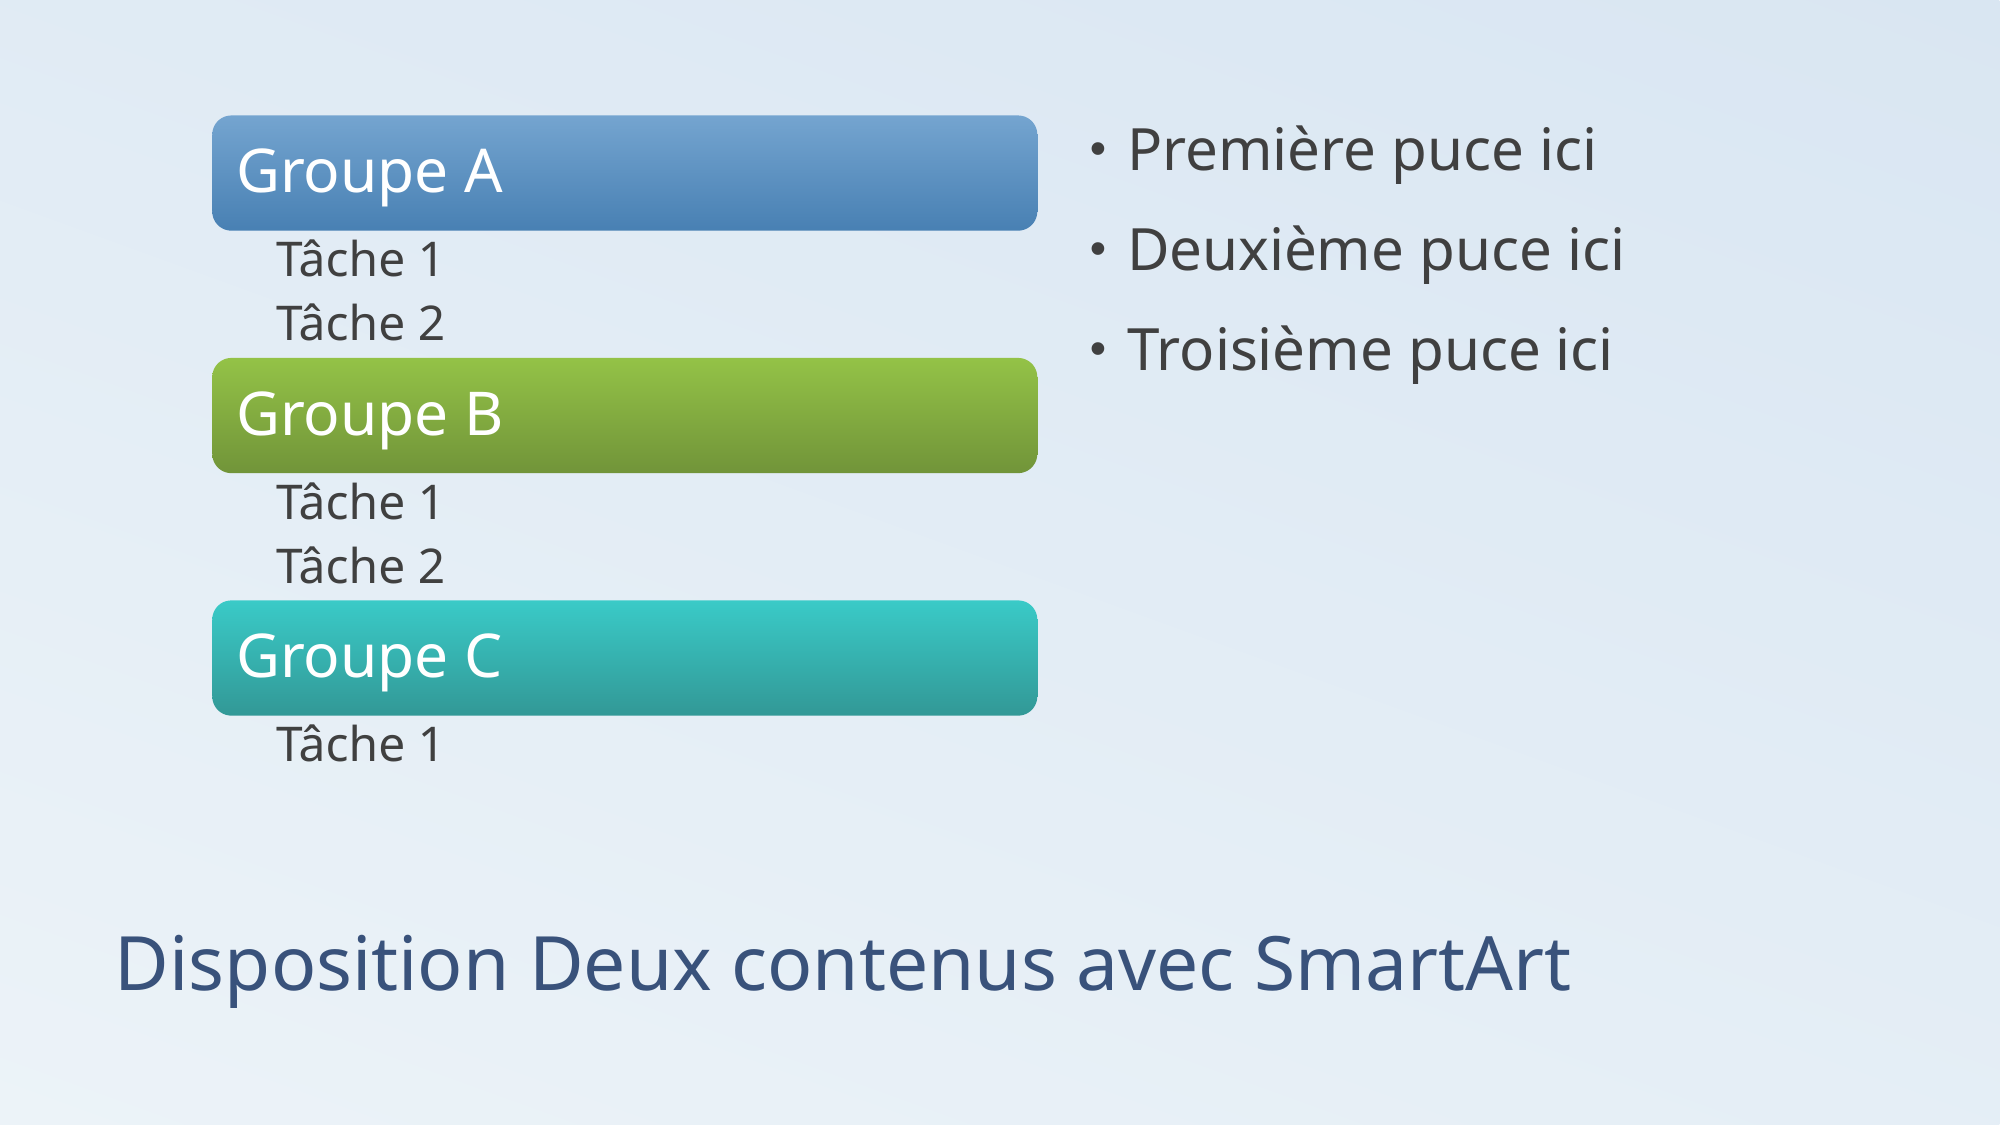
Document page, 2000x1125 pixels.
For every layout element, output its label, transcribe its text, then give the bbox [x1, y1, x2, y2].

text_box Tâche 1 [212, 715, 1038, 798]
title Disposition Deux contenus avec SmartArt [99, 837, 1900, 1013]
text_box Tâche 1 Tâche 2 [212, 473, 1038, 601]
list Première puce ici Deuxième puce ici Troisième puce ici [1074, 112, 1900, 801]
text_box Groupe B [212, 357, 1038, 473]
text_box Groupe A [212, 115, 1038, 230]
text_box Tâche 1 Tâche 2 [212, 230, 1038, 358]
text_box Groupe C [212, 600, 1038, 715]
